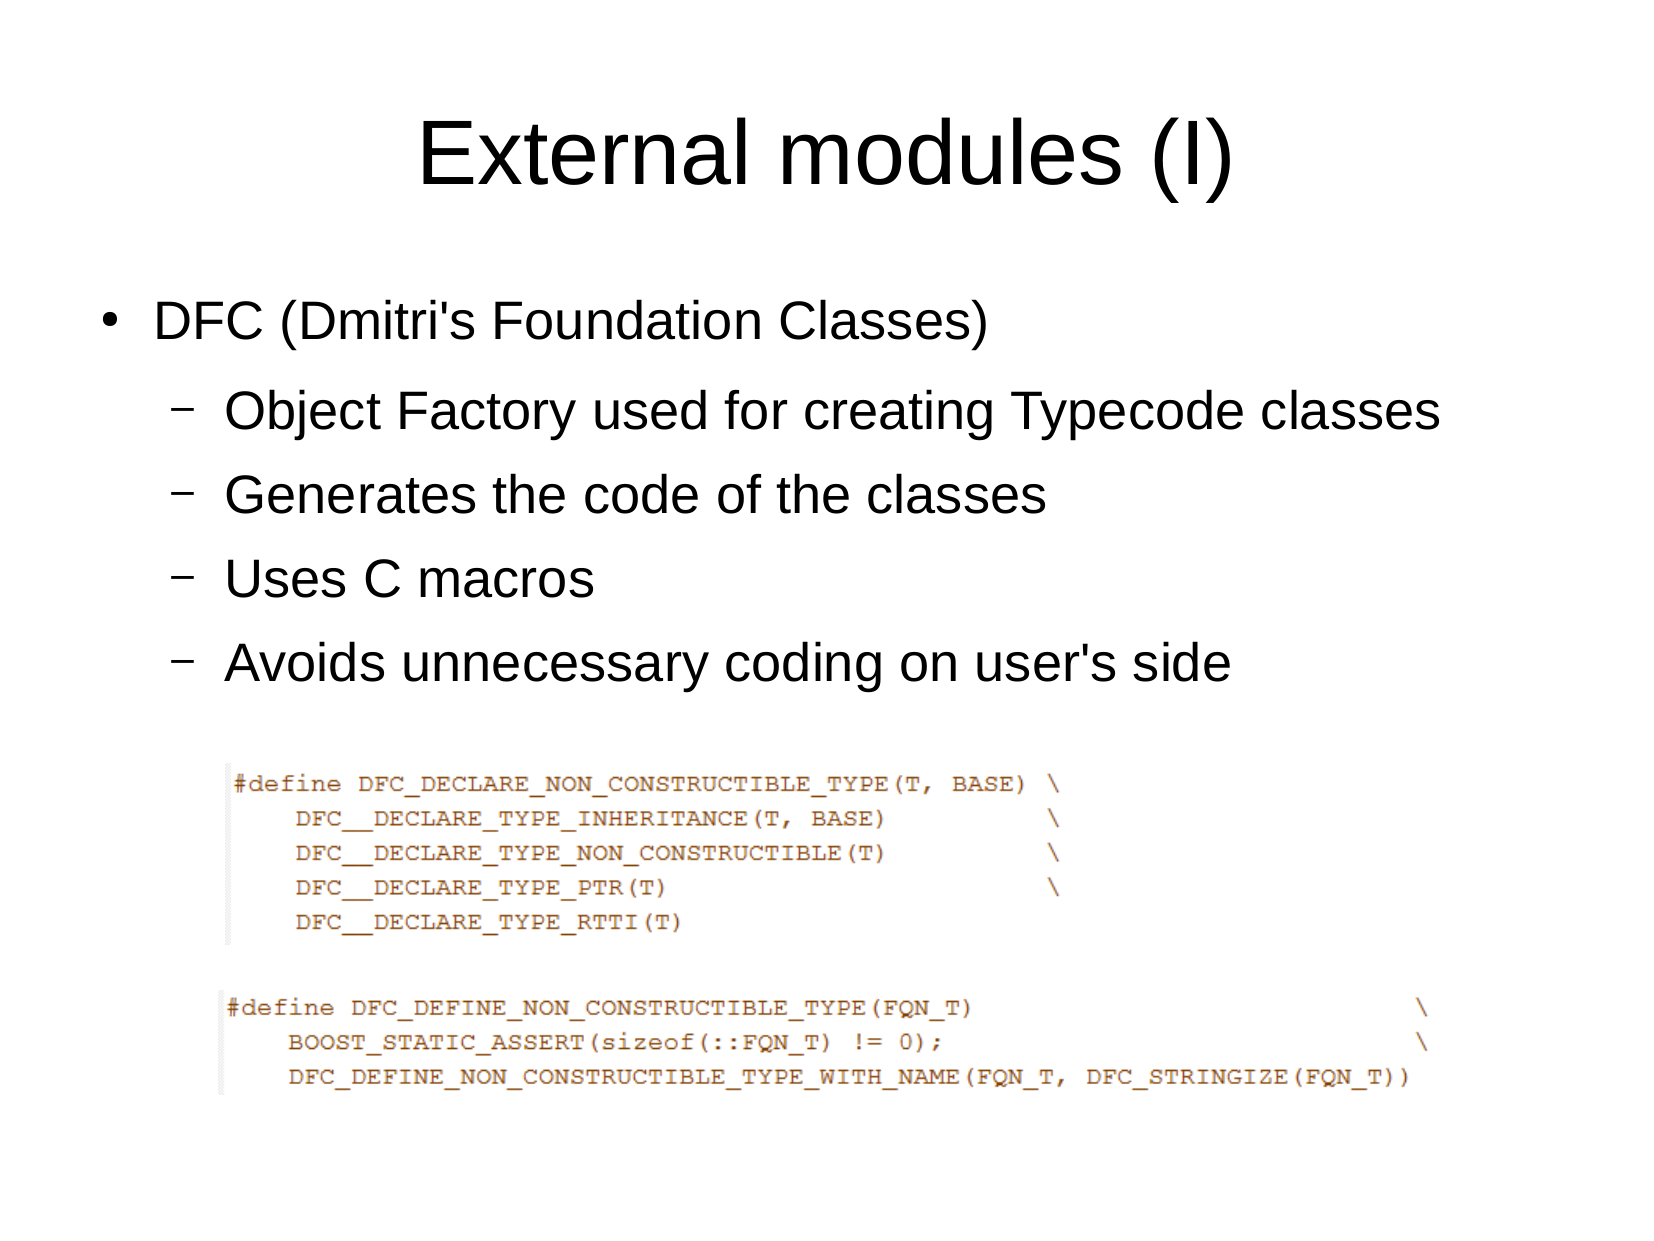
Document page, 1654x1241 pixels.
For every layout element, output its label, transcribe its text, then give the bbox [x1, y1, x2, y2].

title External modules (I) [82, 49, 1571, 257]
list DFC (Dmitri's Foundation Classes) Object Factory used for creating Typecode classes Generates the code of the classes Uses C macros Avoids unnecessary coding on user's side [82, 290, 1571, 1201]
picture [218, 990, 1441, 1096]
picture [225, 763, 1093, 946]
